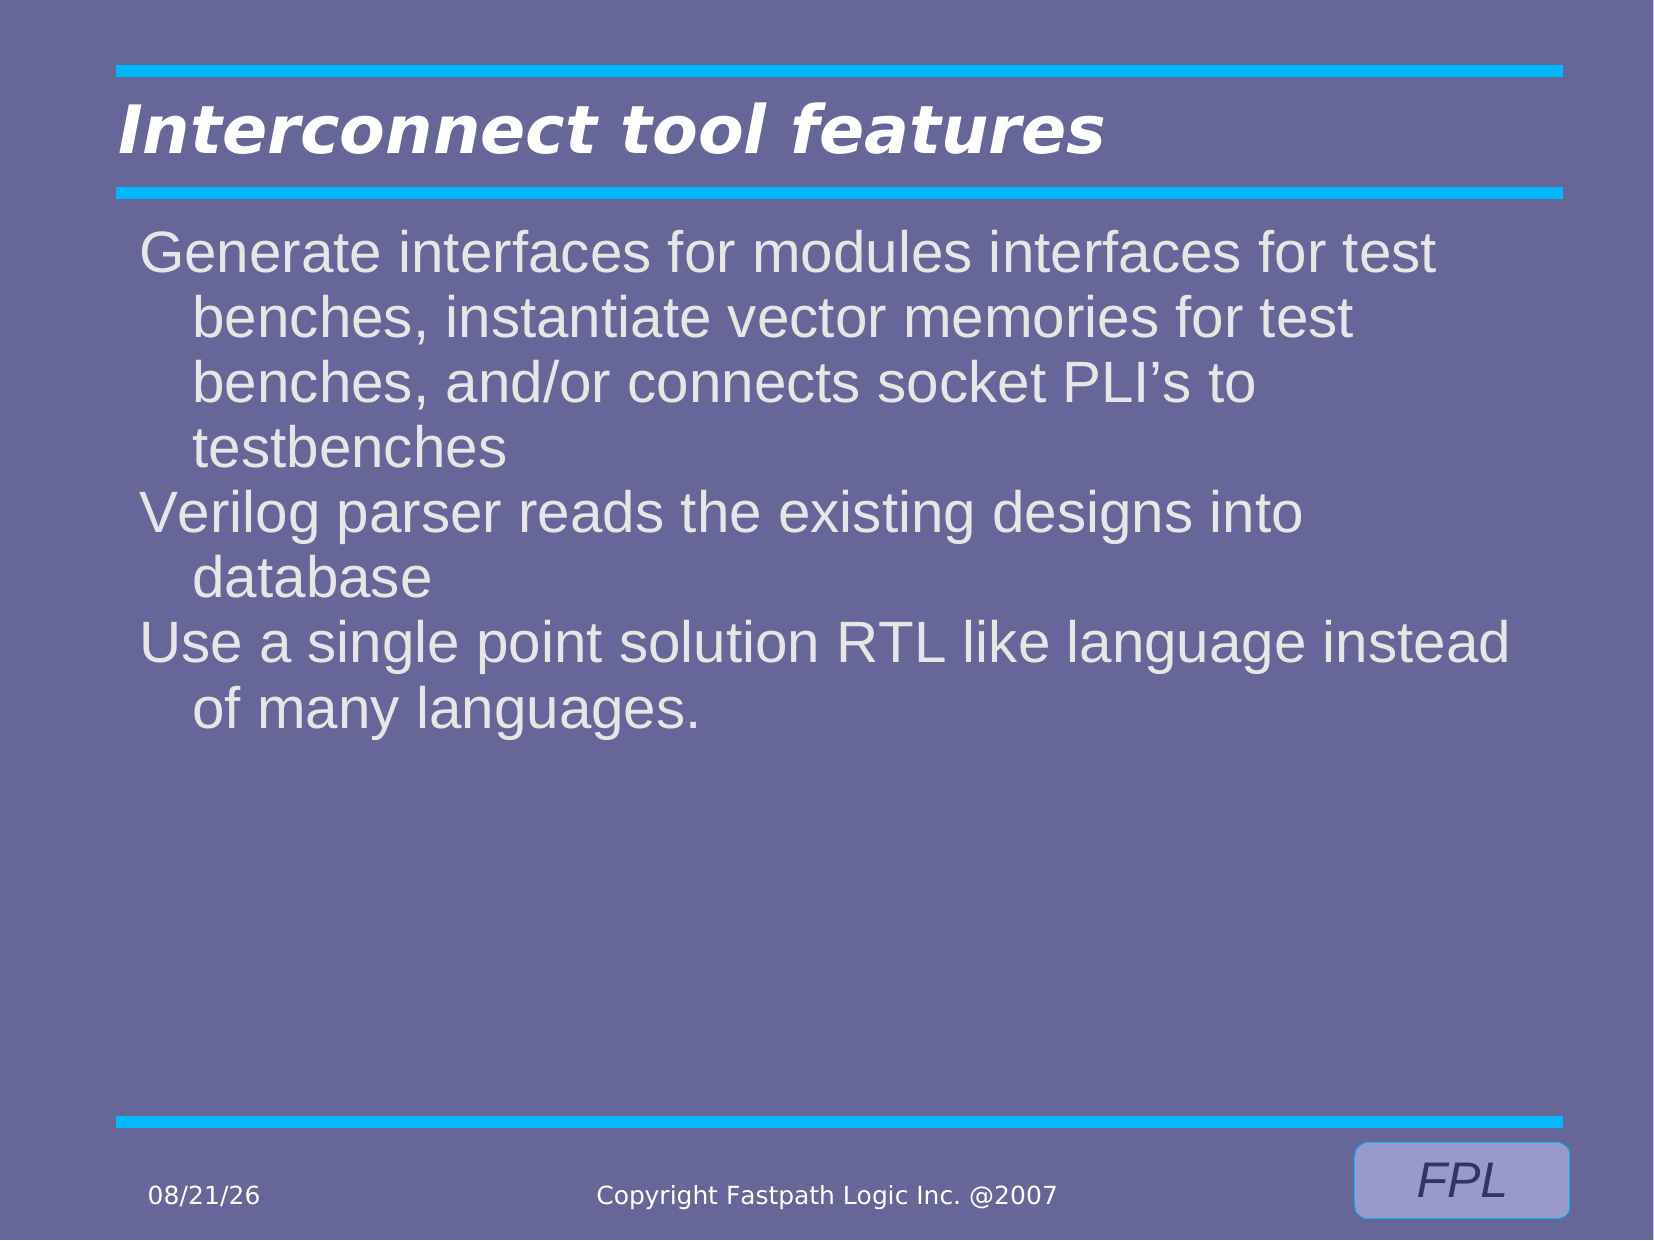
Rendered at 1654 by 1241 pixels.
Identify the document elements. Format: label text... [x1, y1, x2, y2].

list Generate interfaces for modules interfaces for test benches, instantiate vector memories for test benches, and/or connects socket PLI’s to testbenches Verilog parser reads the existing designs into database Use a single point solution RTL like language instead of many languages. [121, 220, 1561, 1133]
title Interconnect tool features [118, 41, 1531, 219]
